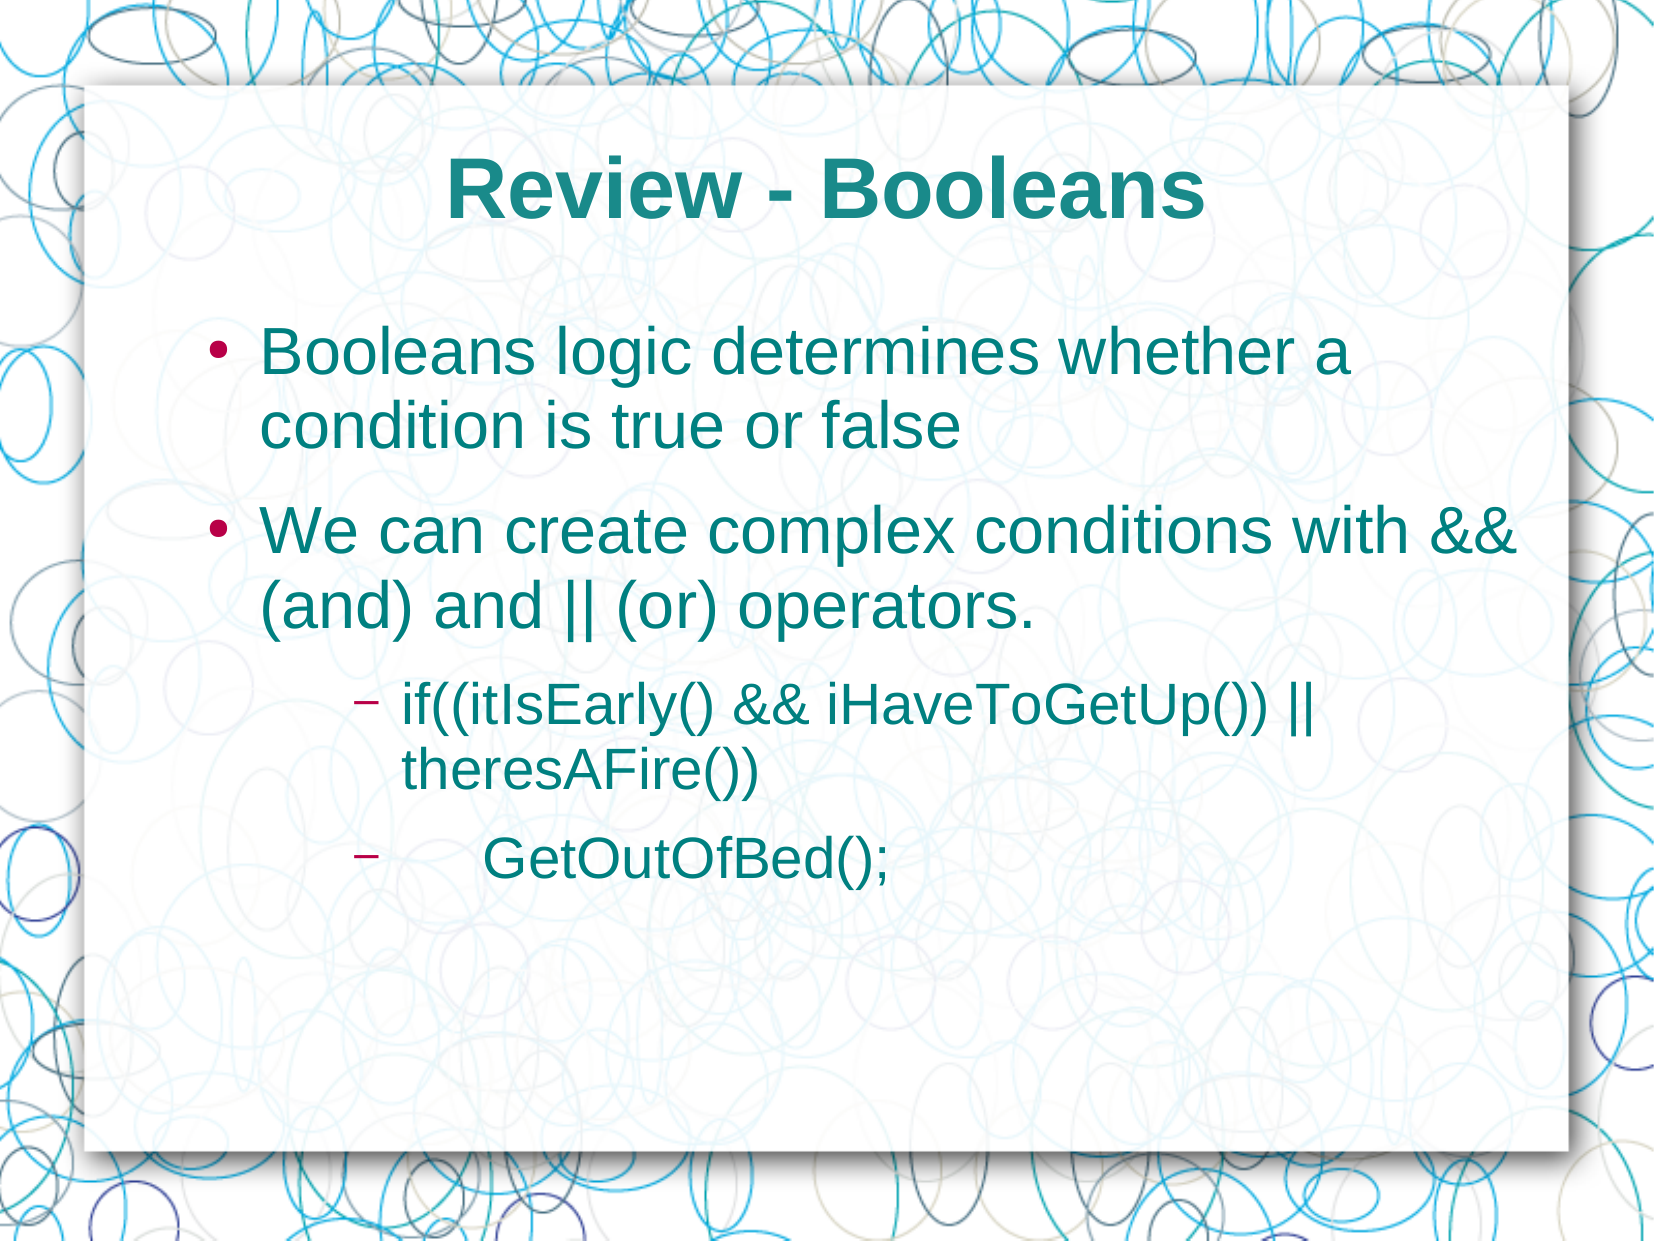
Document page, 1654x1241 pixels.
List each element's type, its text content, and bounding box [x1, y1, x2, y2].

picture [0, 0, 1654, 1241]
title Review - Booleans [82, 84, 1571, 292]
list Booleans logic determines whether a condition is true or false We can create complex conditions with && (and) and || (or) operators. if((itIsEarly() && iHaveToGetUp()) || theresAFire()) GetOutOfBed(); [118, 313, 1536, 1019]
